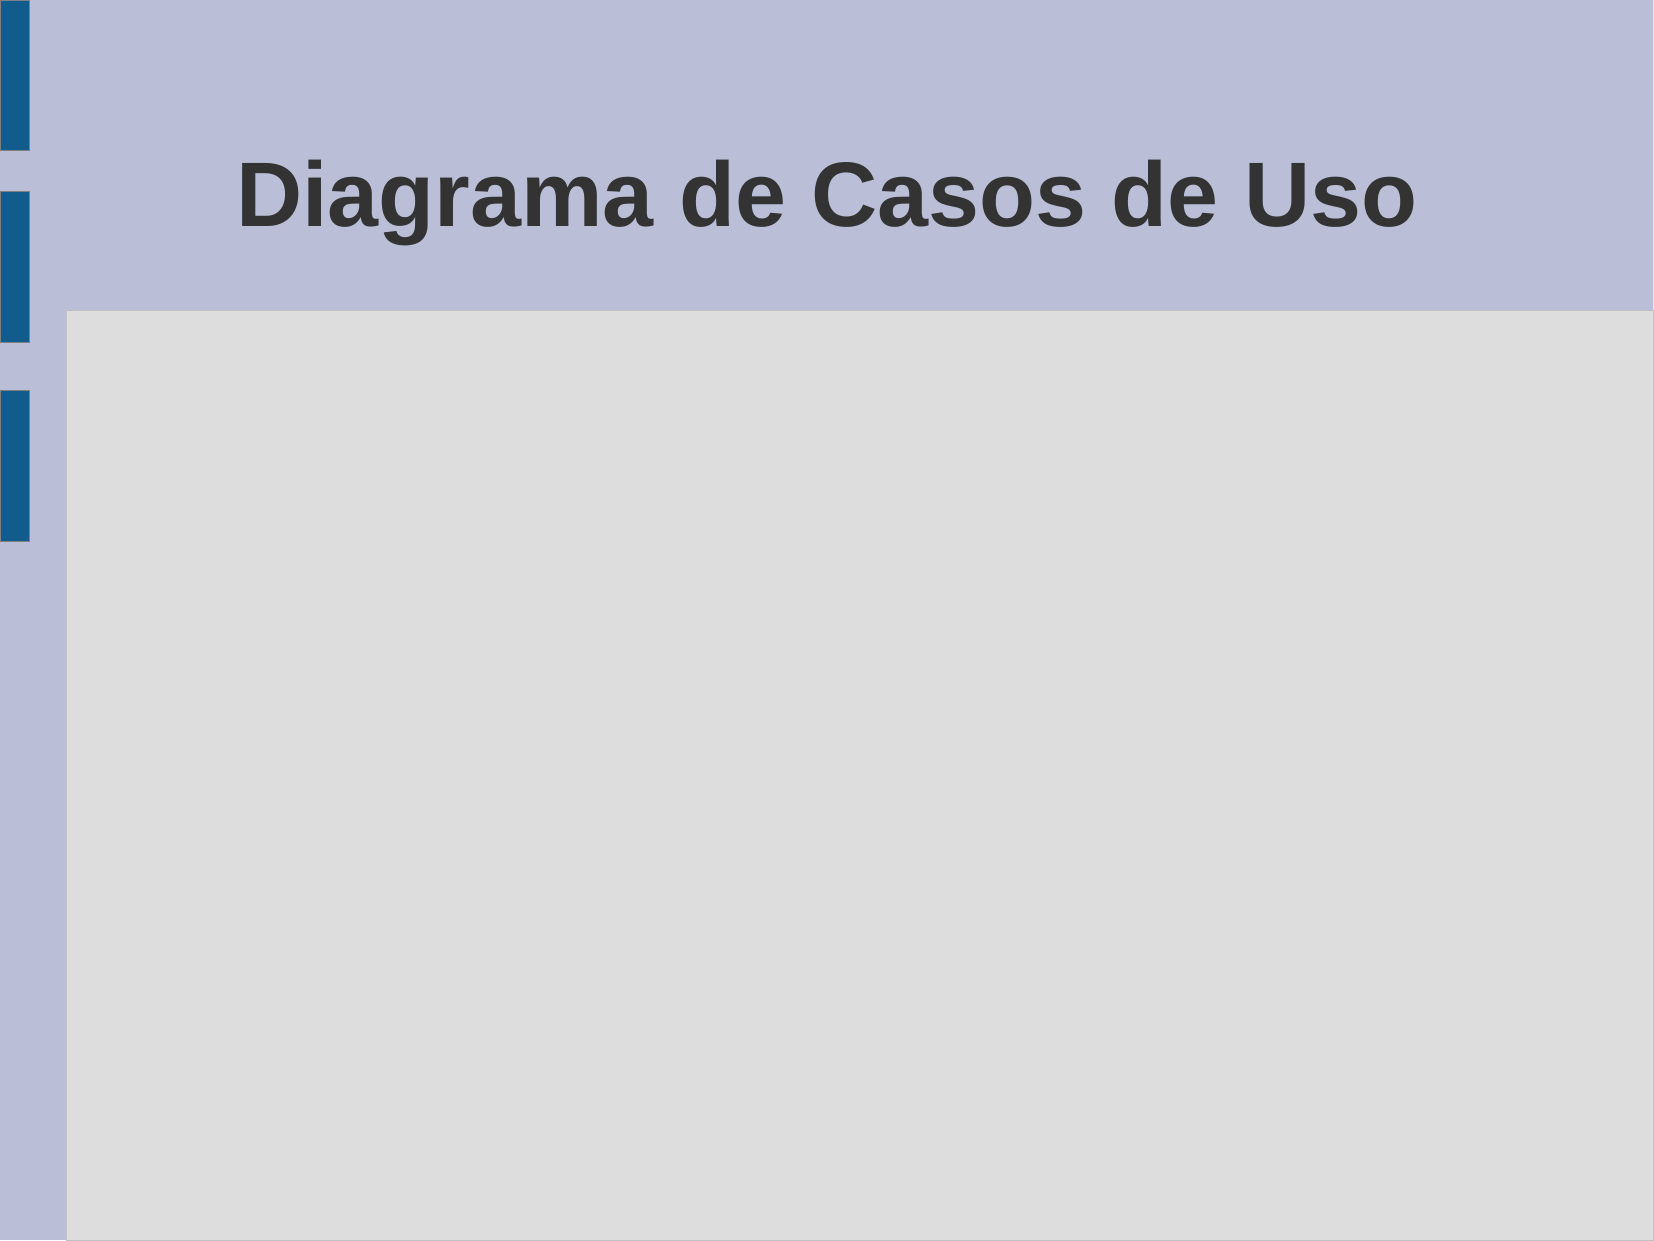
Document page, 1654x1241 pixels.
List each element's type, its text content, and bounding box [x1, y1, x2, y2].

title Diagrama de Casos de Uso [121, 91, 1534, 299]
